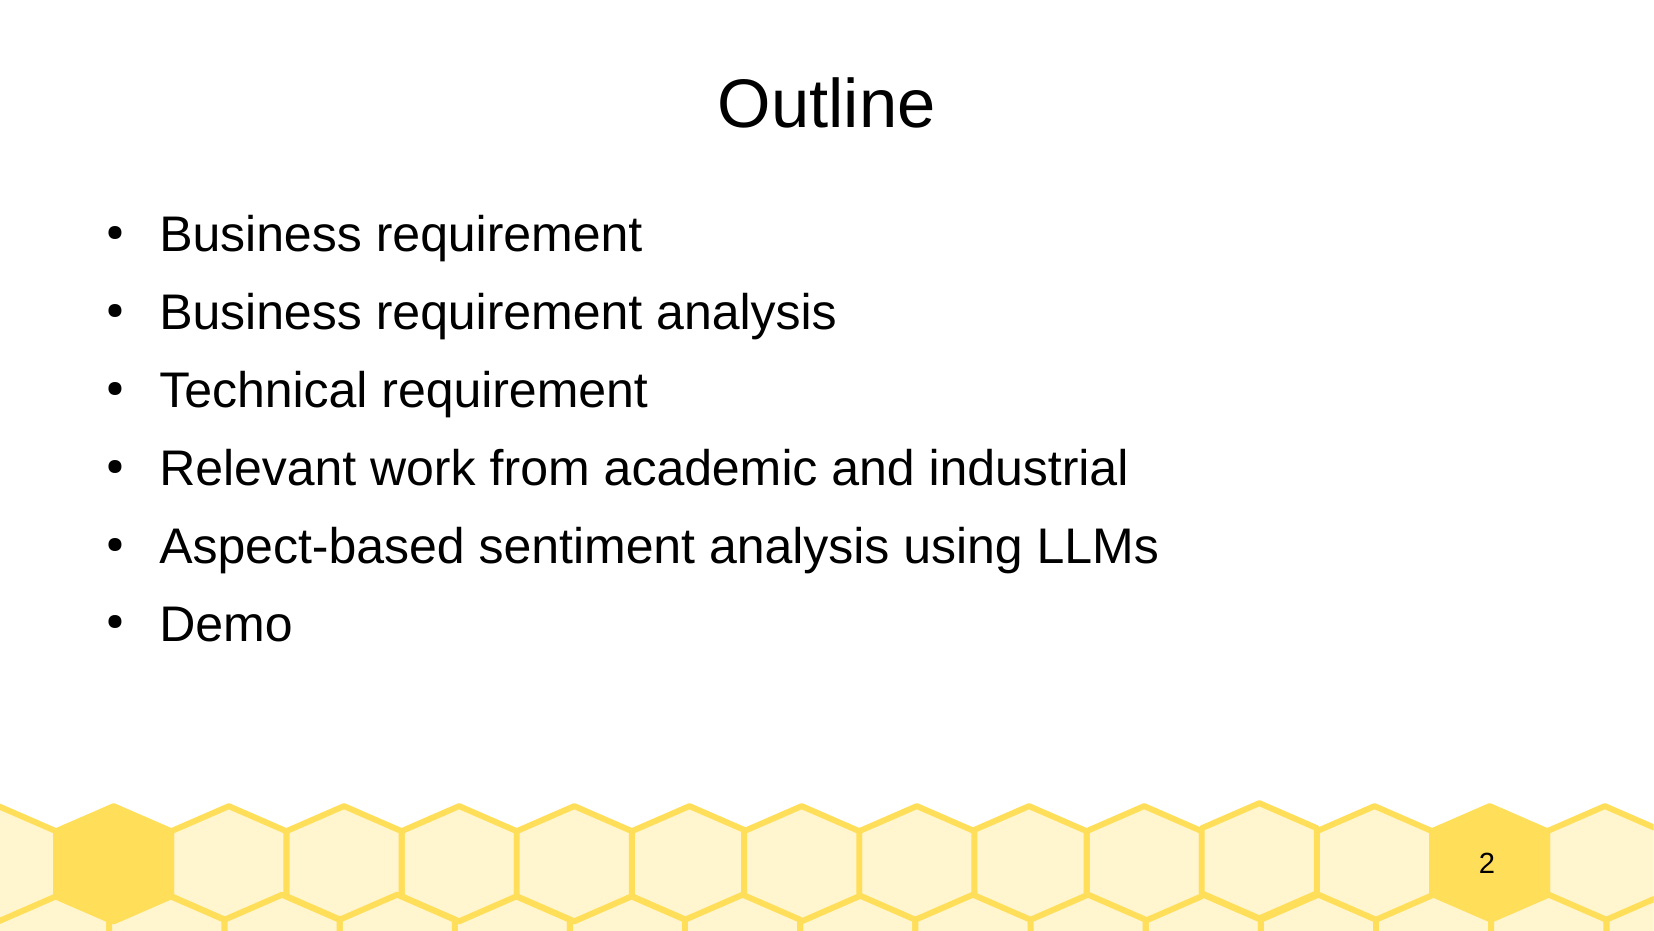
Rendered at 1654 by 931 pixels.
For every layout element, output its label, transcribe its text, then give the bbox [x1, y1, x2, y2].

title Outline [88, 29, 1565, 178]
list Business requirement Business requirement analysis Technical requirement Relevant work from academic and industrial Aspect-based sentiment analysis using LLMs Demo [88, 206, 1565, 739]
